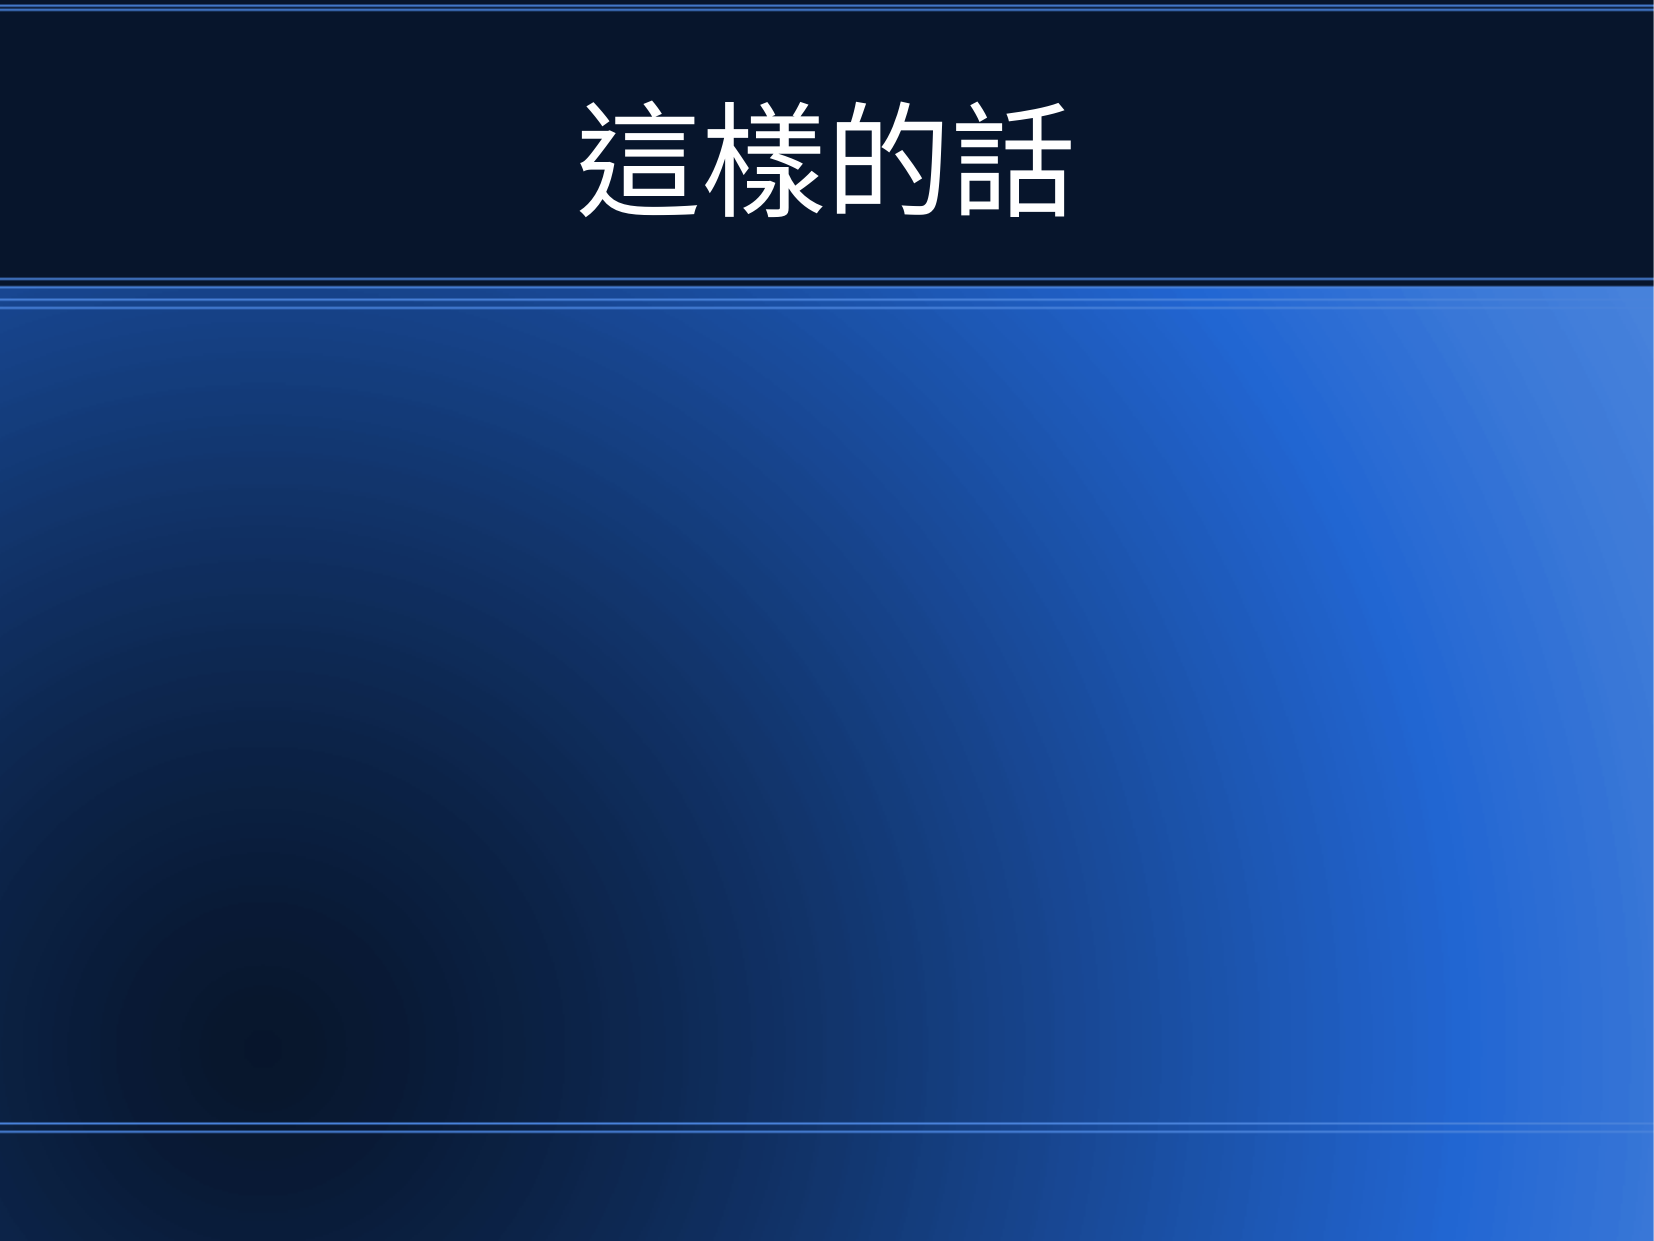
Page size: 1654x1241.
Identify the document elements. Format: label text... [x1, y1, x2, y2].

picture [0, 0, 1654, 1241]
title 這樣的話 [82, 49, 1571, 257]
